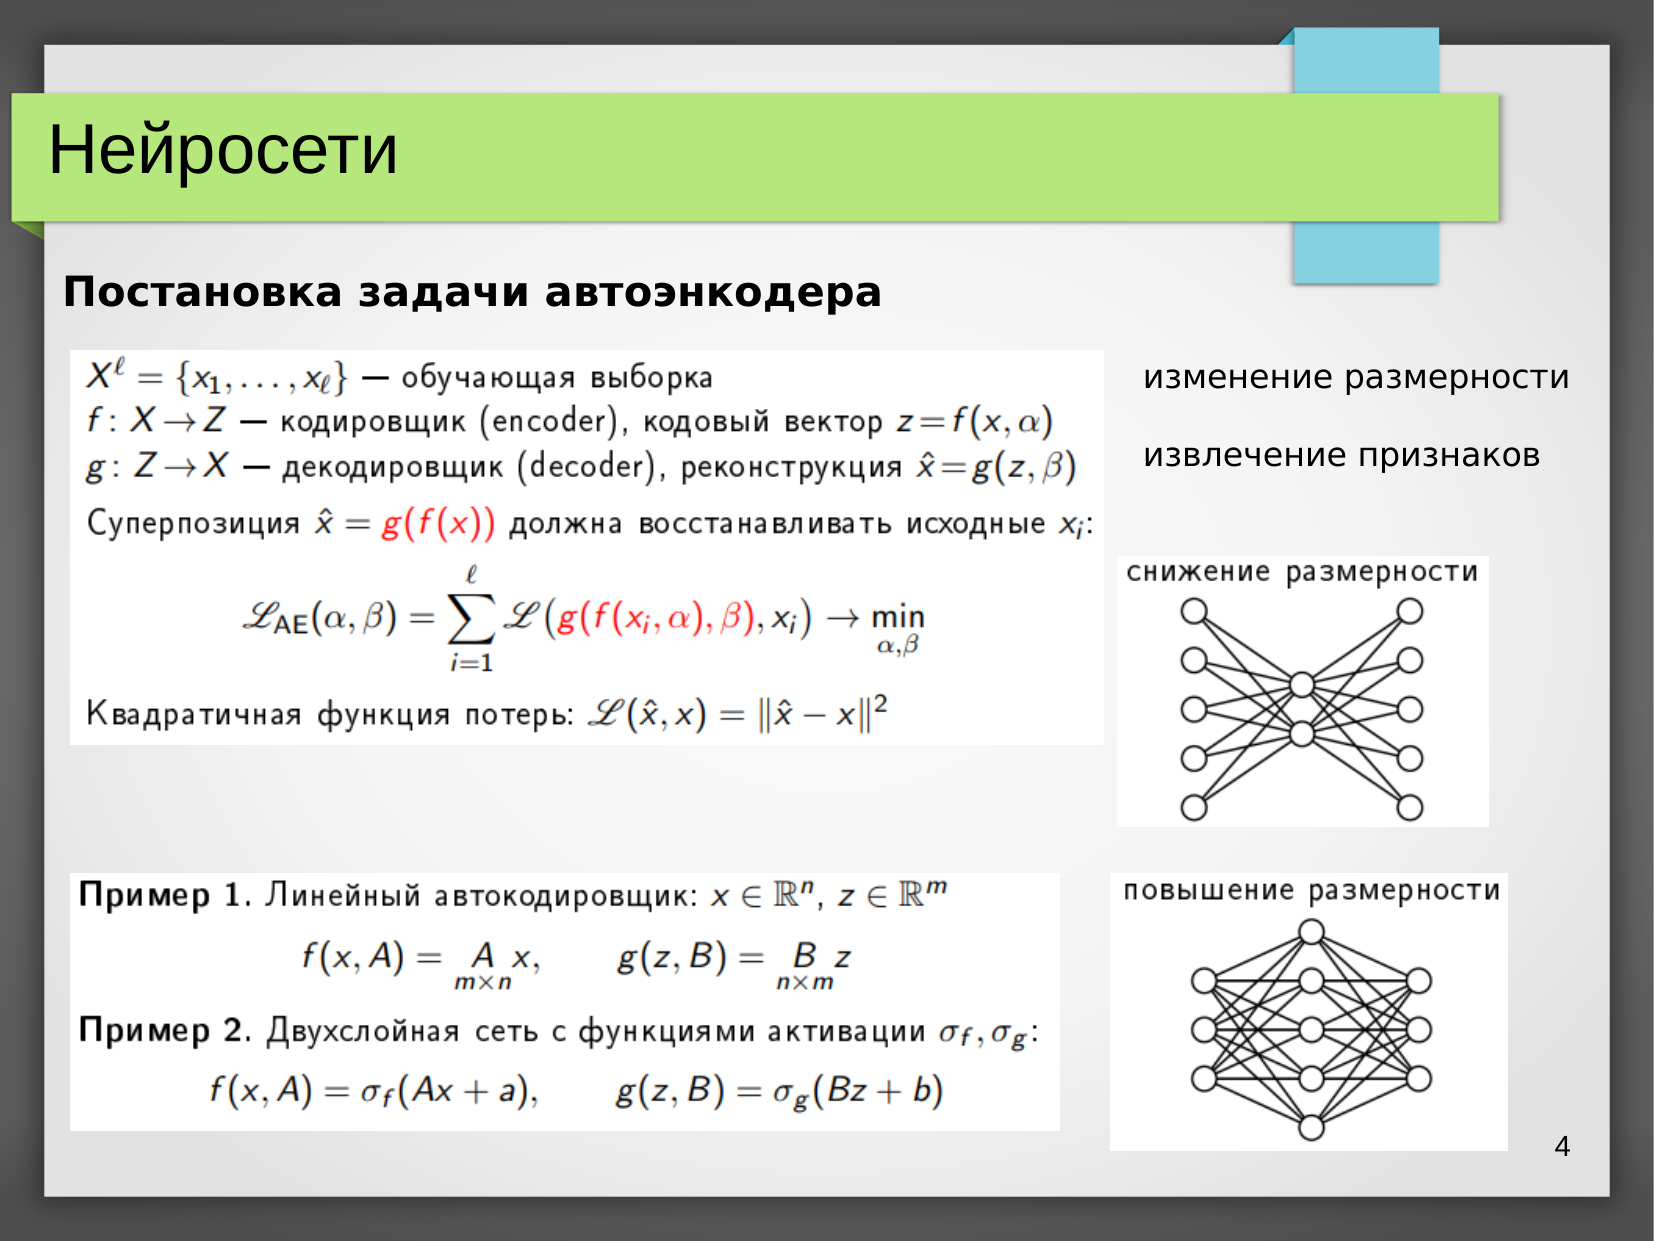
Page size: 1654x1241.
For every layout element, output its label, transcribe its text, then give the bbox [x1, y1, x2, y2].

text_box изменение размерности извлечение признаков [1128, 350, 1607, 520]
text_box Постановка задачи автоэнкодера [47, 259, 1087, 399]
title Нейросети [47, 96, 1536, 201]
picture [0, 0, 1654, 1241]
